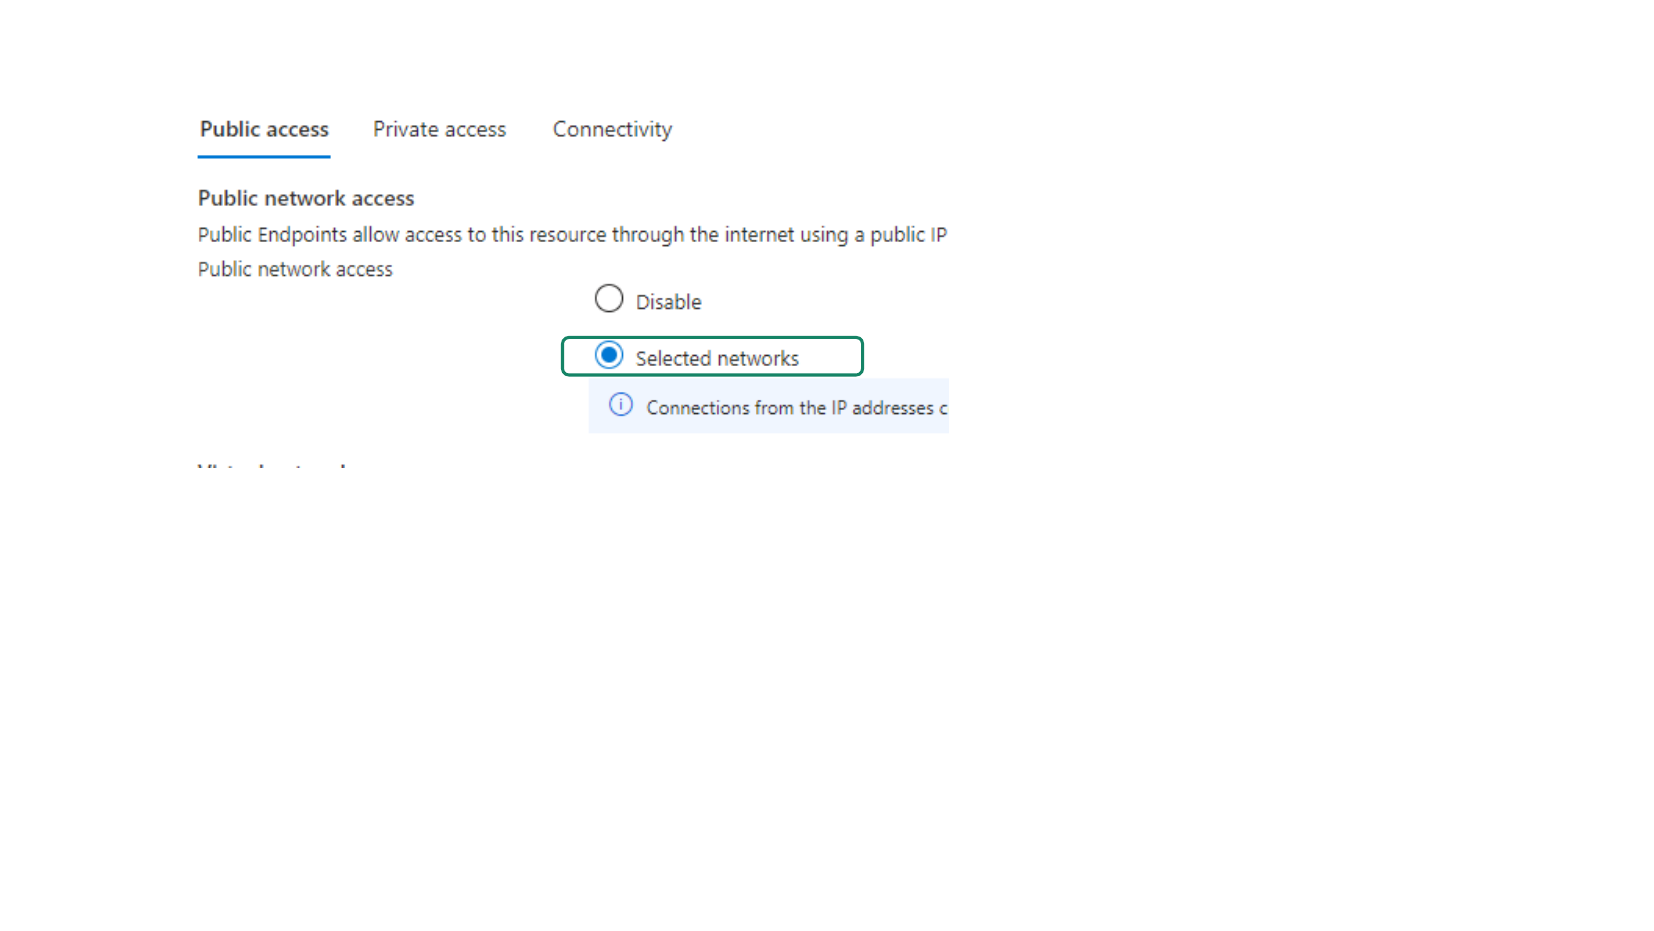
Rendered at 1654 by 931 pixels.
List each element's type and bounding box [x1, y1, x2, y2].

picture [187, 74, 949, 468]
